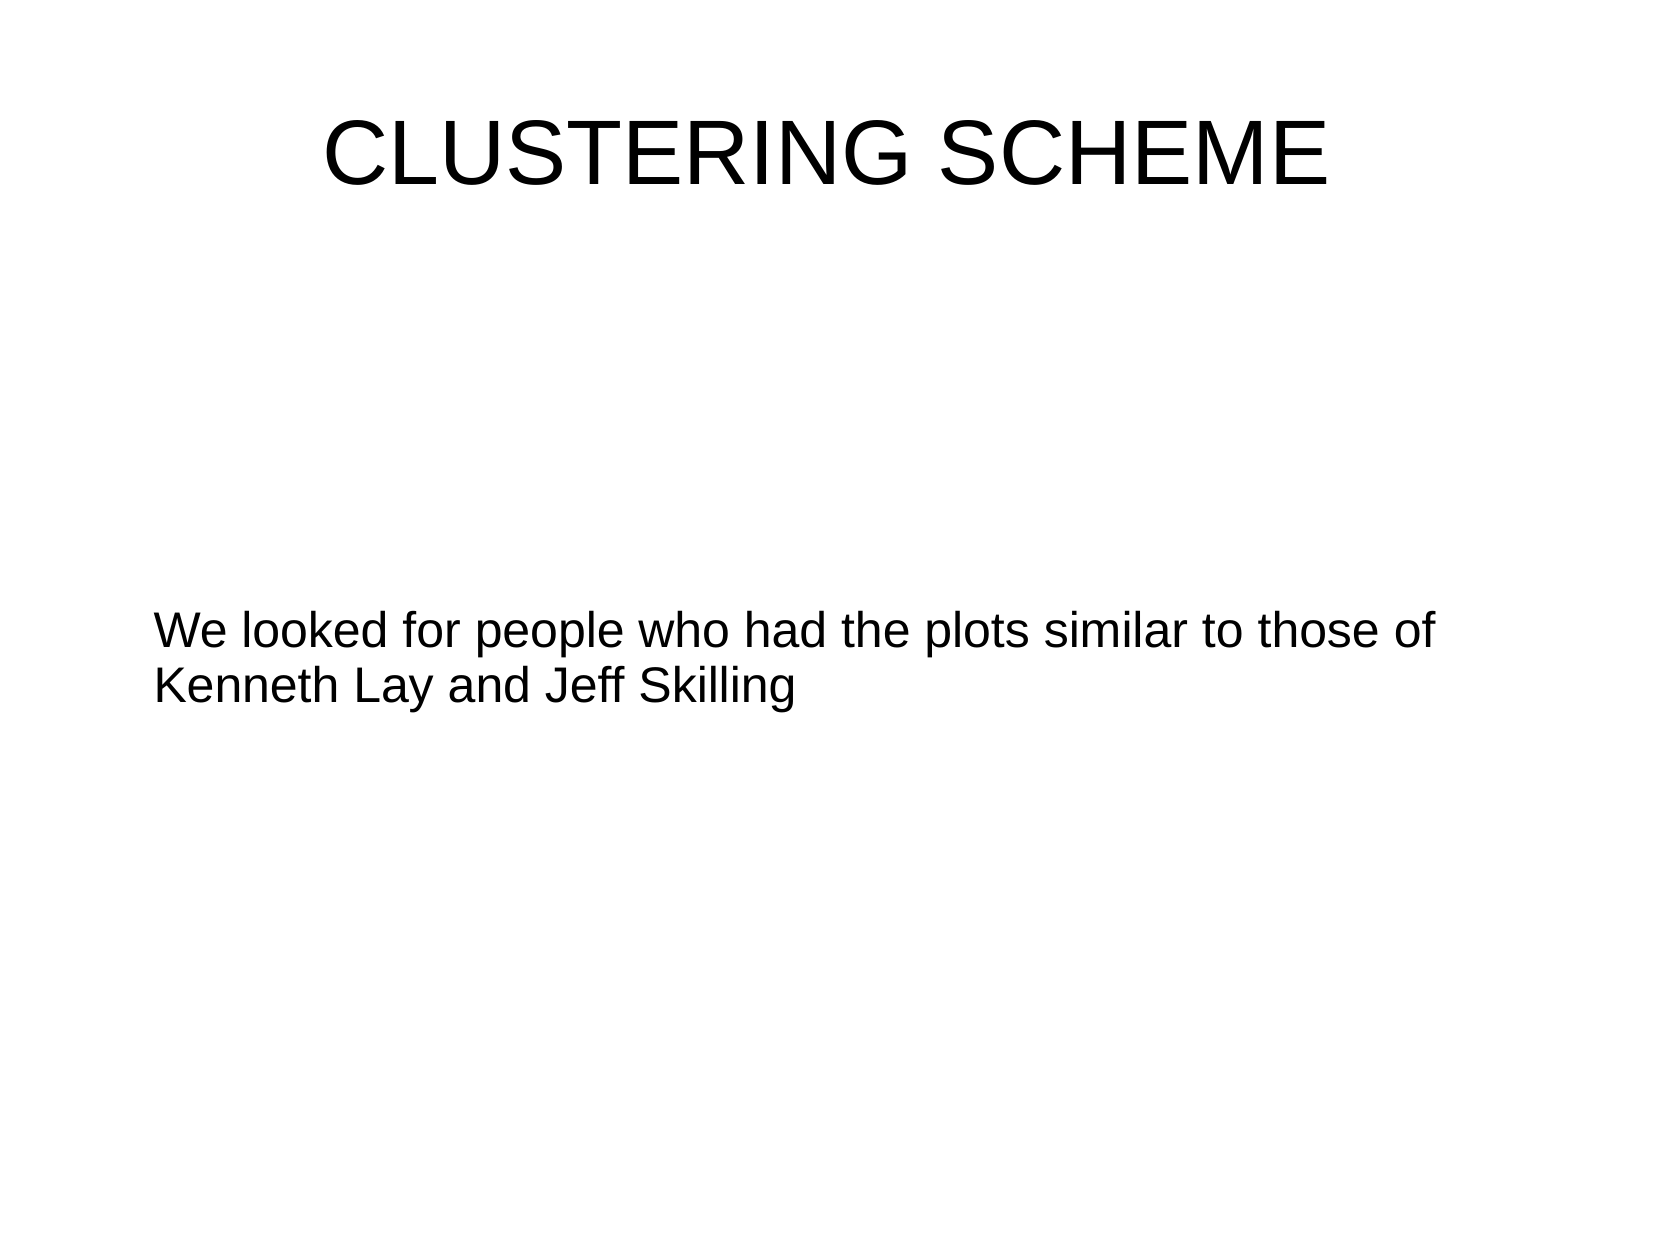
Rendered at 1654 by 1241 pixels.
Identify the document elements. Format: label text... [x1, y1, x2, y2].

list We looked for people who had the plots similar to those of Kenneth Lay and Jeff Skilling [82, 290, 1571, 1010]
title CLUSTERING SCHEME [82, 49, 1571, 257]
